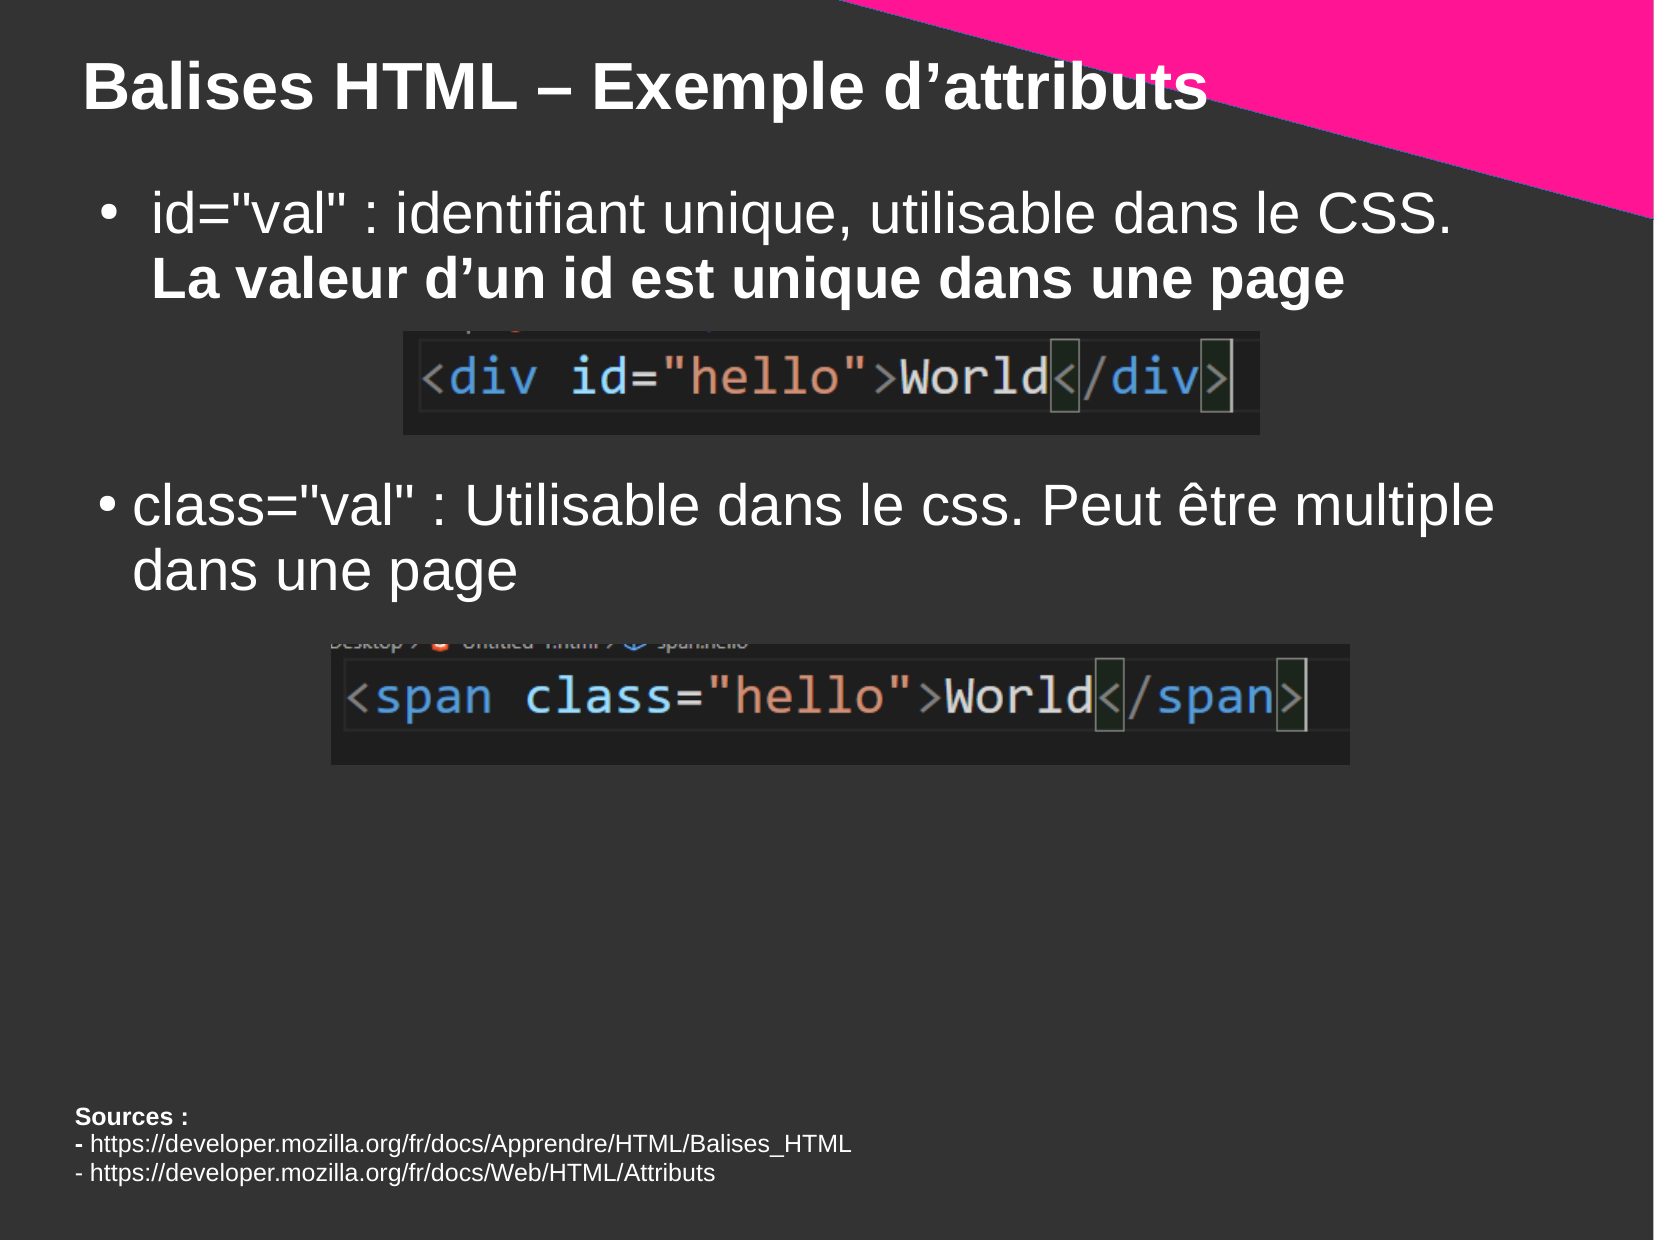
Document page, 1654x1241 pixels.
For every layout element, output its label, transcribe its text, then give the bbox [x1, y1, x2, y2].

picture [403, 331, 1260, 435]
list id="val" : identifiant unique, utilisable dans le CSS. La valeur d’un id est unique dans une page [80, 180, 1545, 450]
text_box [839, 0, 1654, 220]
title Balises HTML – Exemple d’attributs [82, 49, 1571, 162]
text_box Sources : - https://developer.mozilla.org/fr/docs/Apprendre/HTML/Balises_HTML - https://developer.mozilla.org/fr/docs/Web/HTML/Attributs [59, 1094, 1546, 1227]
text_box class="val" : Utilisable dans le css. Peut être multiple dans une page [82, 464, 1635, 745]
picture [331, 644, 1350, 765]
